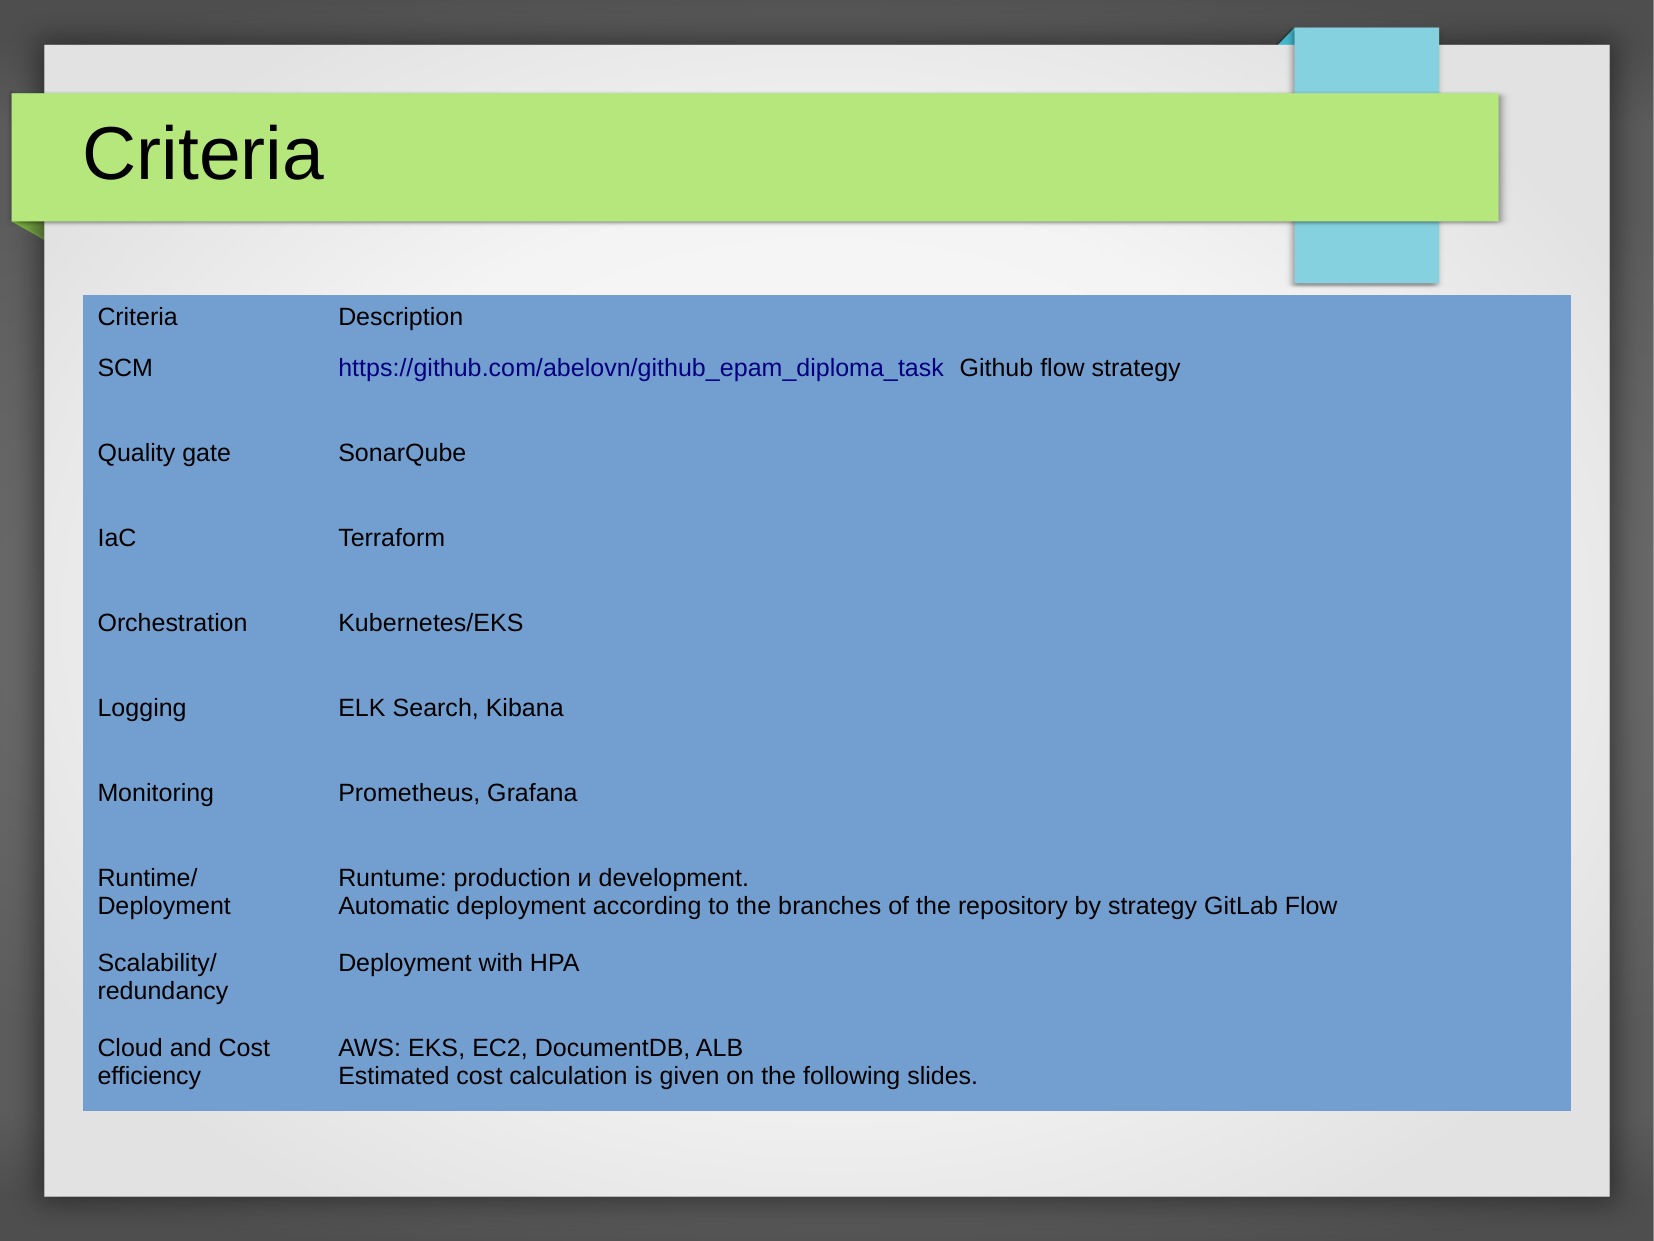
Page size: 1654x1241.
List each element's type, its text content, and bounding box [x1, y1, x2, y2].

table_cell Terraform [324, 516, 1571, 601]
table_cell Logging [83, 686, 324, 771]
table_cell Quality gate [83, 431, 324, 516]
table_cell ELK Search, Kibana [324, 686, 1571, 771]
table_cell AWS: EKS, EC2, DocumentDB, ALB Estimated cost calculation is given on the following slides. [324, 1026, 1571, 1111]
table_cell Orchestration [83, 601, 324, 686]
table_cell Cloud and Cost efficiency [83, 1026, 324, 1111]
table_cell SCM [83, 346, 324, 431]
table_cell Runtime/Deployment [83, 856, 324, 941]
table_cell https://github.com/abelovn/github_epam_diploma_task Github flow strategy [324, 346, 1571, 431]
table_cell Runtume: production и development. Automatic deployment according to the branches of the repository by strategy GitLab Flow [324, 856, 1571, 941]
table_cell SonarQube [324, 431, 1571, 516]
table_cell IaC [83, 516, 324, 601]
title Criteria [82, 94, 1264, 213]
table_cell Deployment with HPA [324, 941, 1571, 1026]
table_cell Monitoring [83, 771, 324, 856]
table_header Criteria [83, 295, 324, 346]
table_cell Kubernetes/EKS [324, 601, 1571, 686]
picture [0, 0, 1654, 1241]
table_header Description [324, 295, 1571, 346]
table_cell Scalability/redundancy [83, 941, 324, 1026]
table_cell Prometheus, Grafana [324, 771, 1571, 856]
